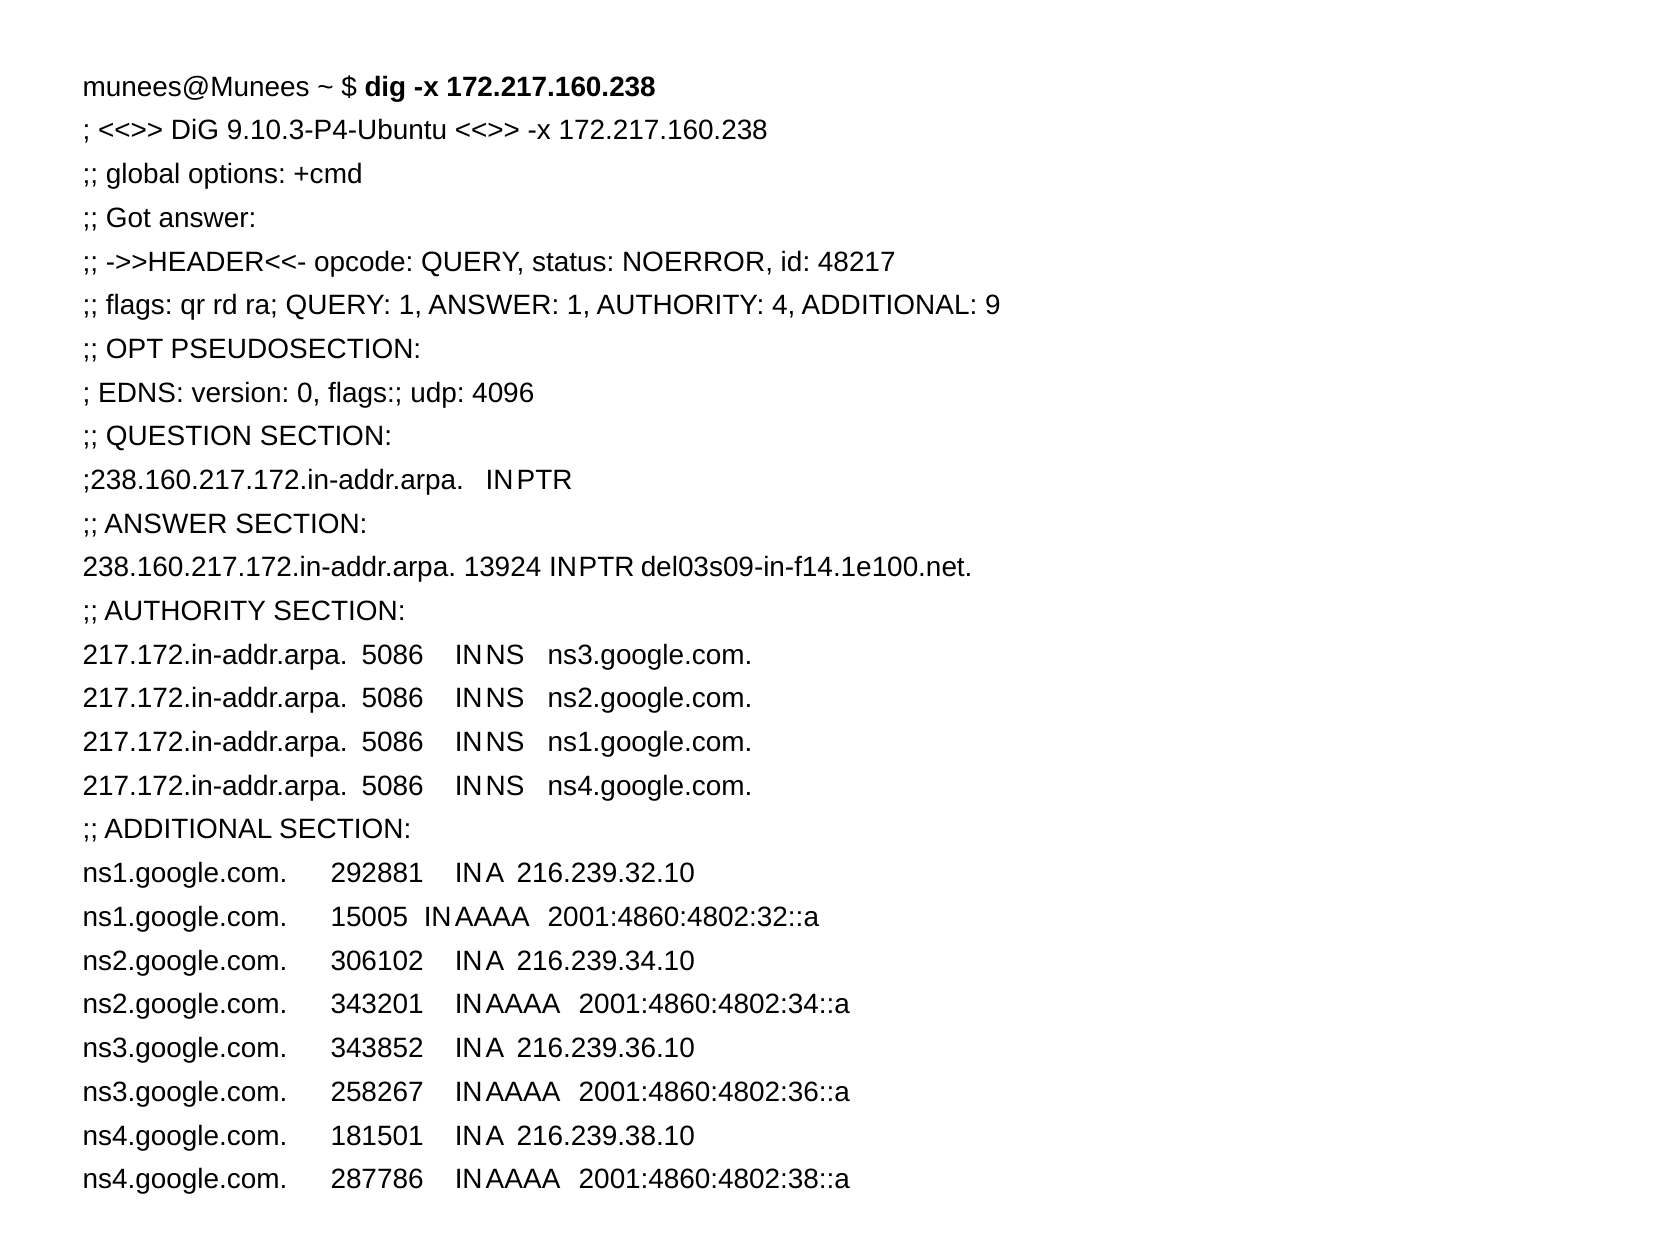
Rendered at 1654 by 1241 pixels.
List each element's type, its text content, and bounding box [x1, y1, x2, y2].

list munees@Munees ~ $ dig -x 172.217.160.238 ; <<>> DiG 9.10.3-P4-Ubuntu <<>> -x 172.217.160.238 ;; global options: +cmd ;; Got answer: ;; ->>HEADER<<- opcode: QUERY, status: NOERROR, id: 48217 ;; flags: qr rd ra; QUERY: 1, ANSWER: 1, AUTHORITY: 4, ADDITIONAL: 9 ;; OPT PSEUDOSECTION: ; EDNS: version: 0, flags:; udp: 4096 ;; QUESTION SECTION: ;238.160.217.172.in-addr.arpa. IN PTR ;; ANSWER SECTION: 238.160.217.172.in-addr.arpa. 13924 IN PTR del03s09-in-f14.1e100.net. ;; AUTHORITY SECTION: 217.172.in-addr.arpa. 5086 IN NS ns3.google.com. 217.172.in-addr.arpa. 5086 IN NS ns2.google.com. 217.172.in-addr.arpa. 5086 IN NS ns1.google.com. 217.172.in-addr.arpa. 5086 IN NS ns4.google.com. ;; ADDITIONAL SECTION: ns1.google.com. 292881 IN A 216.239.32.10 ns1.google.com. 15005 IN AAAA 2001:4860:4802:32::a ns2.google.com. 306102 IN A 216.239.34.10 ns2.google.com. 343201 IN AAAA 2001:4860:4802:34::a ns3.google.com. 343852 IN A 216.239.36.10 ns3.google.com. 258267 IN AAAA 2001:4860:4802:36::a ns4.google.com. 181501 IN A 216.239.38.10 ns4.google.com. 287786 IN AAAA 2001:4860:4802:38::a [82, 70, 1571, 1205]
